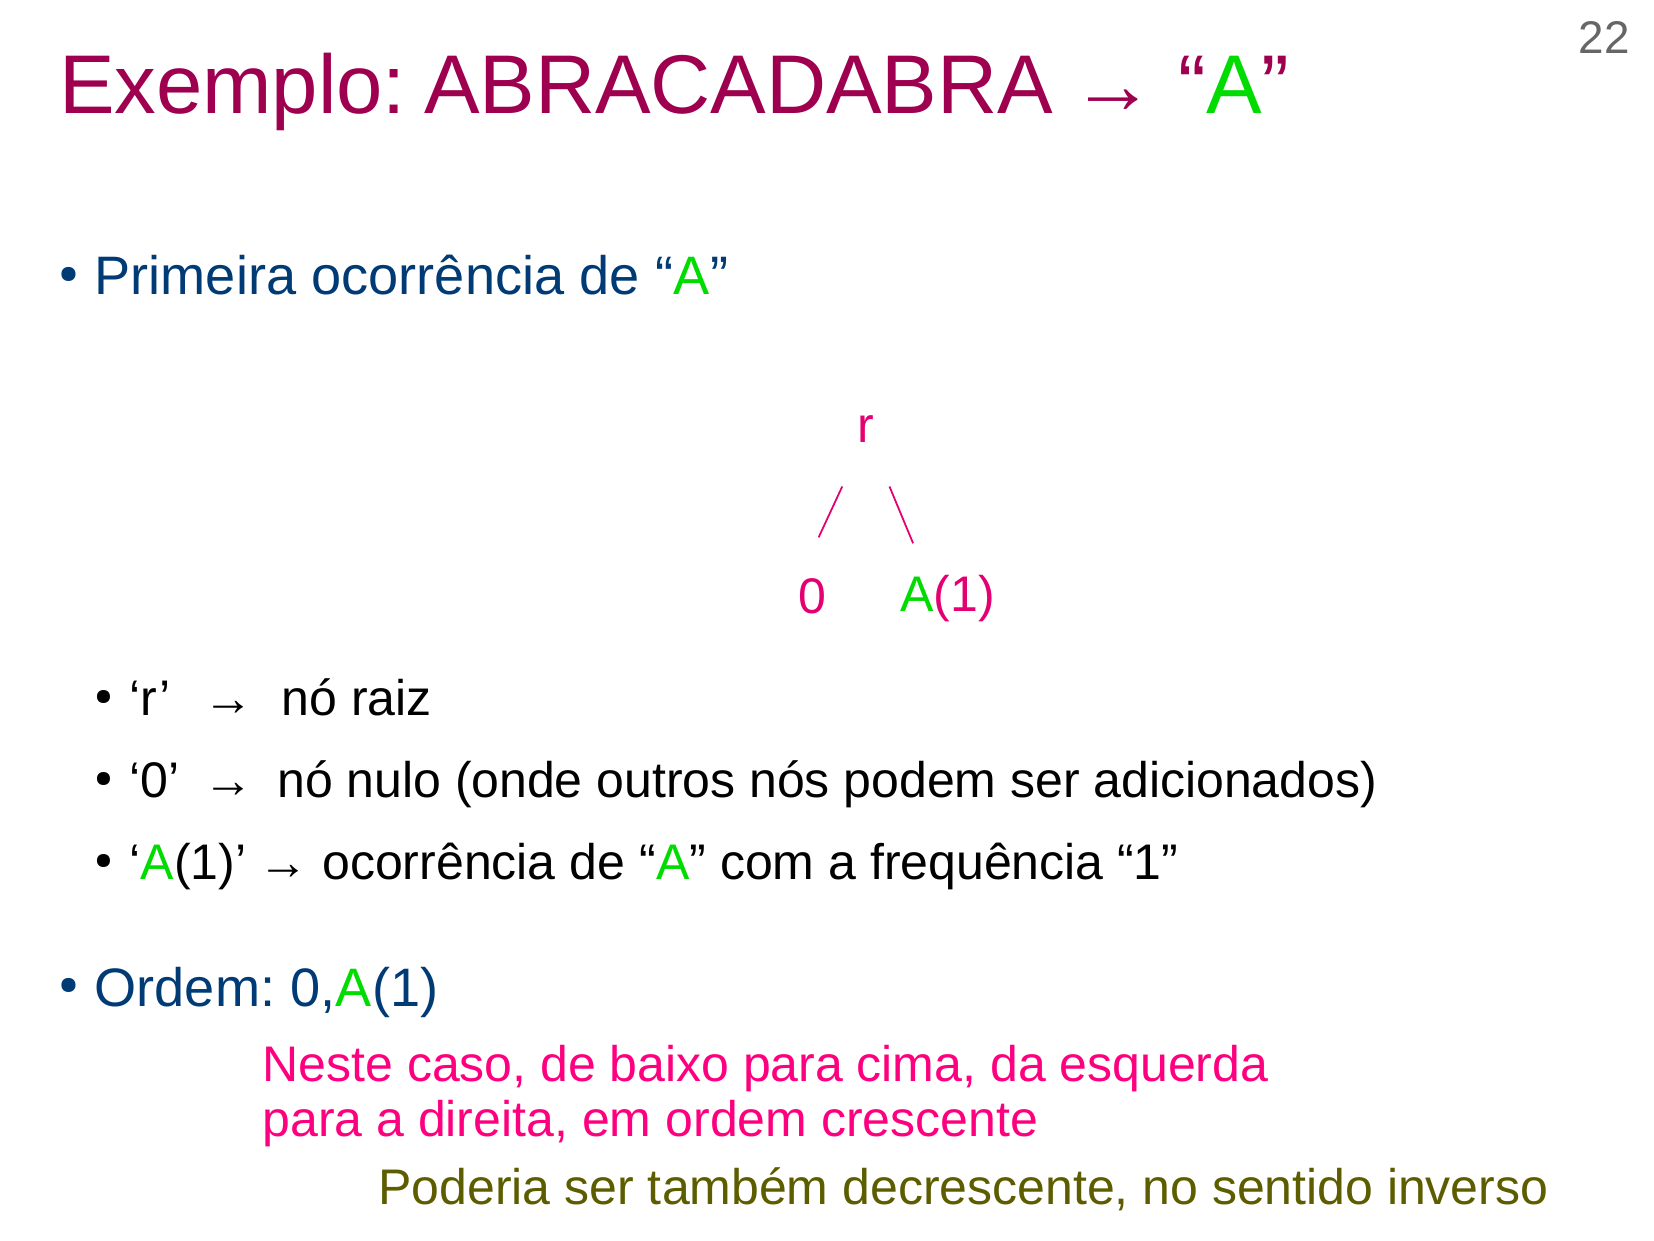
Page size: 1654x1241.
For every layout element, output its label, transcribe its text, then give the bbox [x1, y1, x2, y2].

text_box Neste caso, de baixo para cima, da esquerda para a direita, em ordem crescente [248, 1028, 1288, 1211]
text_box Poderia ser também decrescente, no sentido inverso [364, 1151, 1650, 1223]
title Exemplo: ABRACADABRA → “A” [59, 29, 1595, 148]
text_box A(1) [885, 558, 1010, 630]
text_box r [843, 389, 890, 461]
text_box 0 [783, 561, 837, 632]
list Primeira ocorrência de “A” ‘r’ → nó raiz ‘0’ → nó nulo (onde outros nós podem ser adicionados) ‘A(1)’ → ocorrência de “A” com a frequência “1” Ordem: 0,A(1) [59, 236, 1595, 1211]
